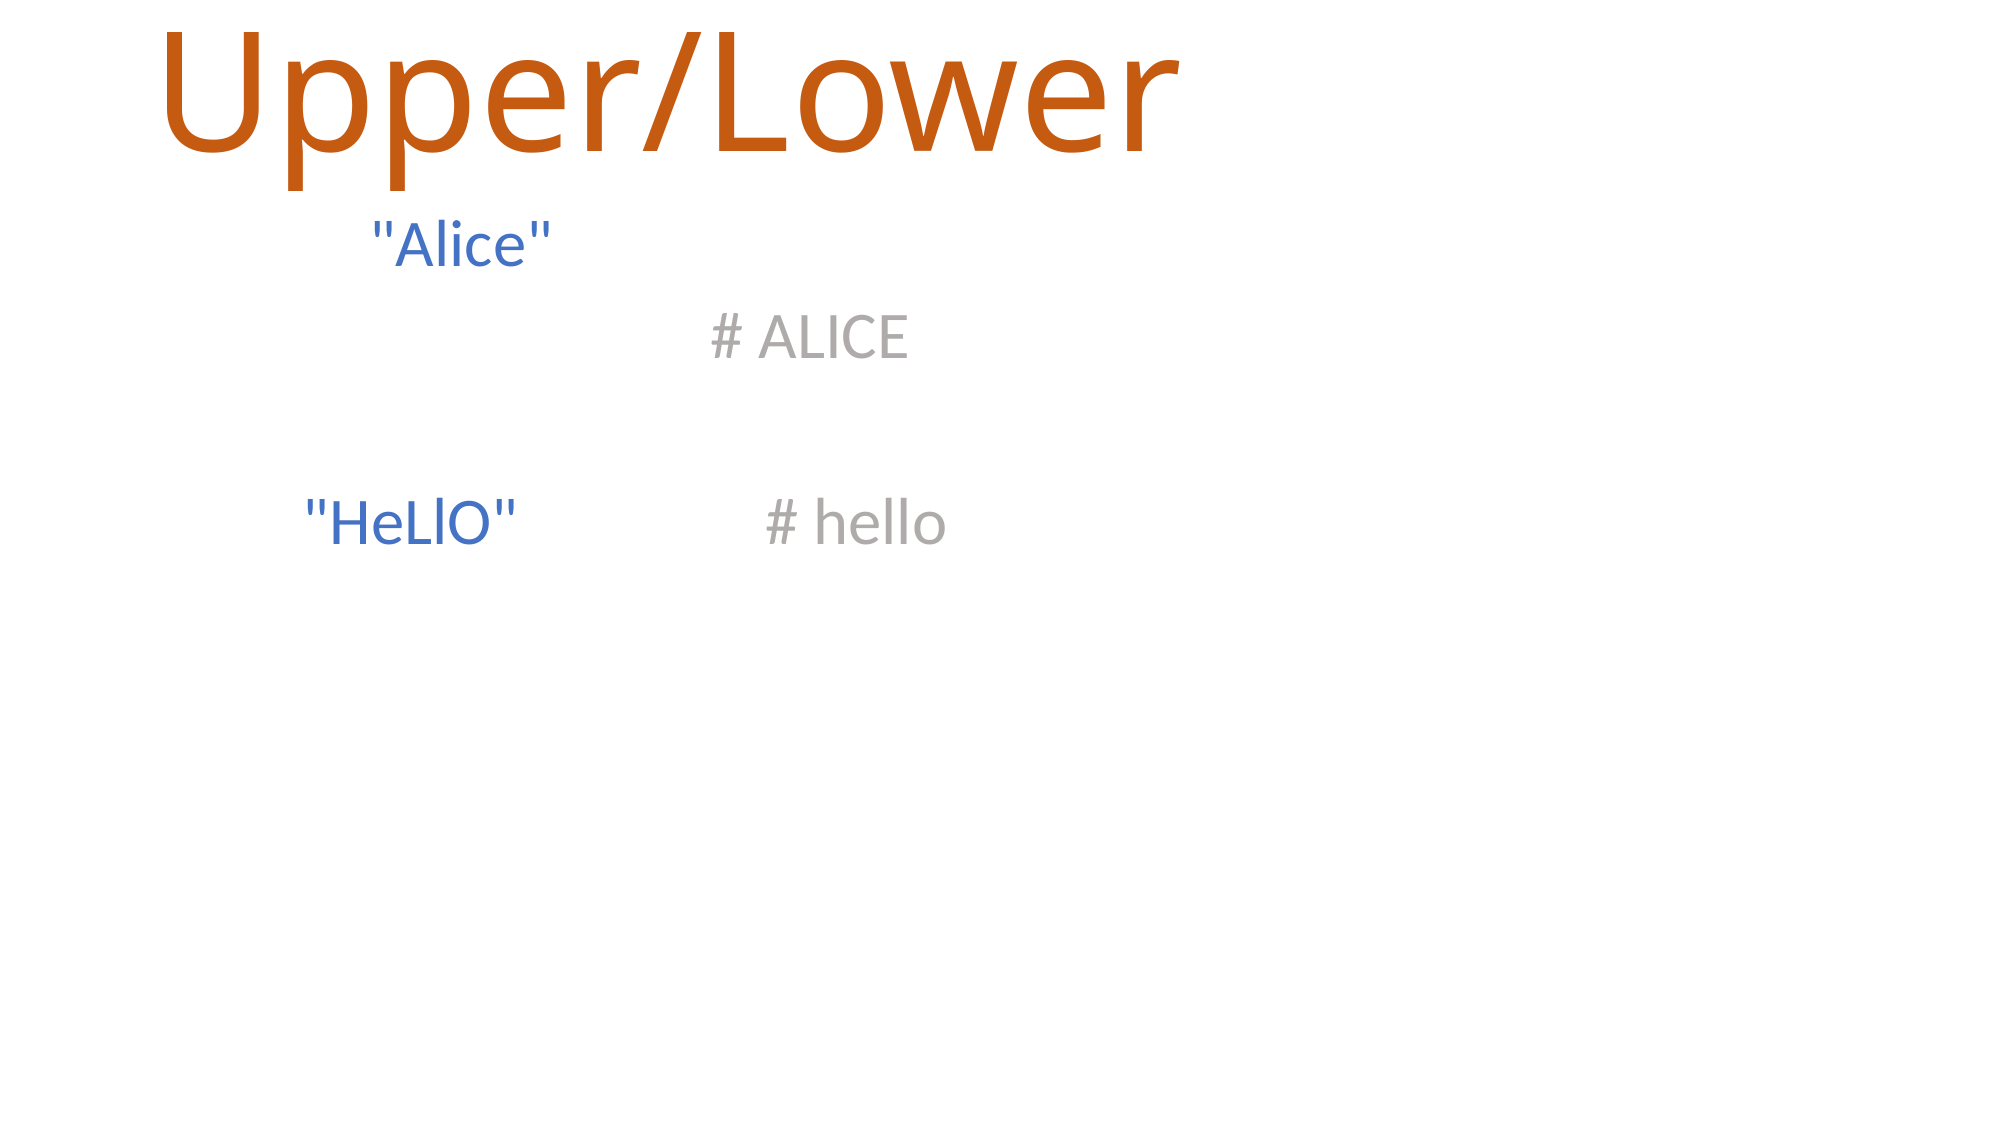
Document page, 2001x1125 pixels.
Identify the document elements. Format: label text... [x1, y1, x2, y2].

list Upper/Lower name = "Alice" print(name.upper()) # ALICE print("HeLlO".lower()) # hello [137, 0, 1863, 1014]
